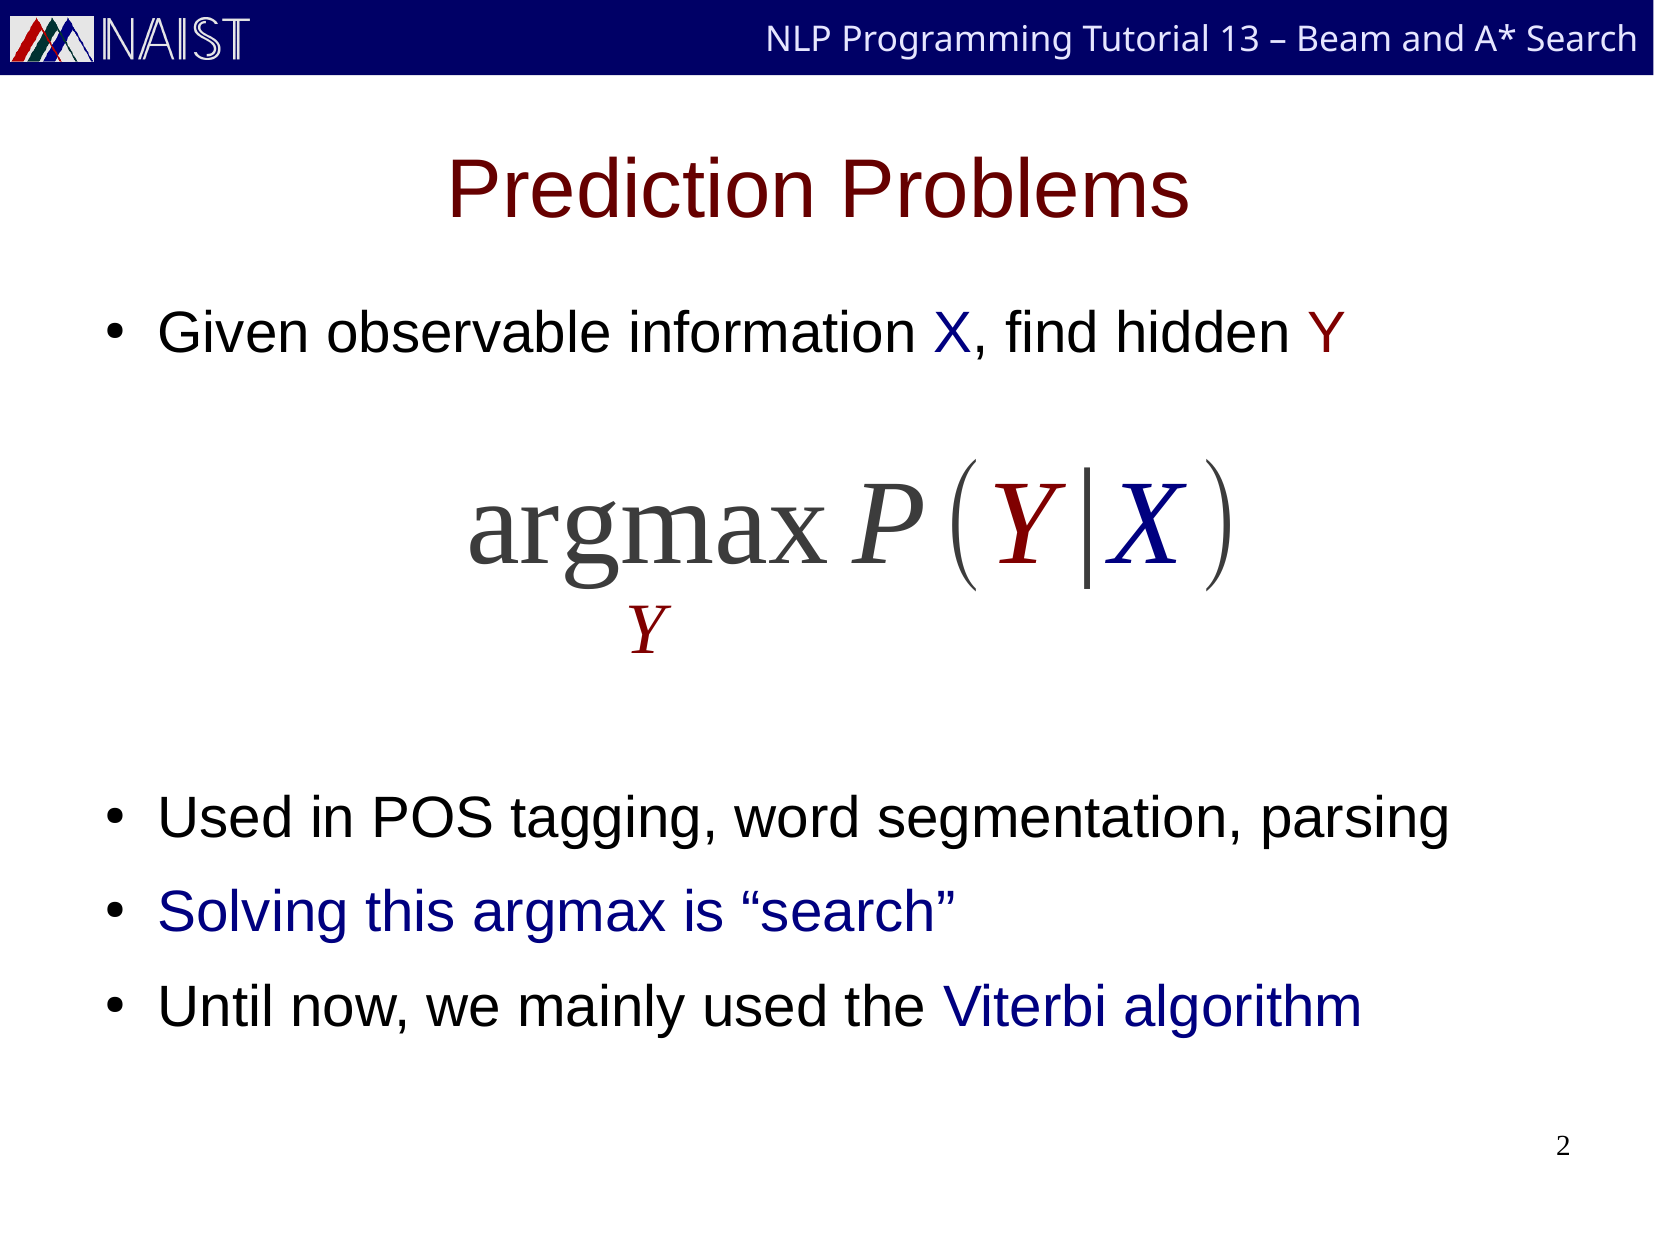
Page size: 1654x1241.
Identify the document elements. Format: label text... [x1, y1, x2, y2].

chart [436, 450, 1270, 668]
list Given observable information X, find hidden Y Used in POS tagging, word segmentation, parsing Solving this argmax is “search” Until now, we mainly used the Viterbi algorithm [86, 300, 1576, 1119]
picture [102, 17, 251, 60]
title Prediction Problems [75, 92, 1564, 285]
picture [10, 16, 94, 62]
